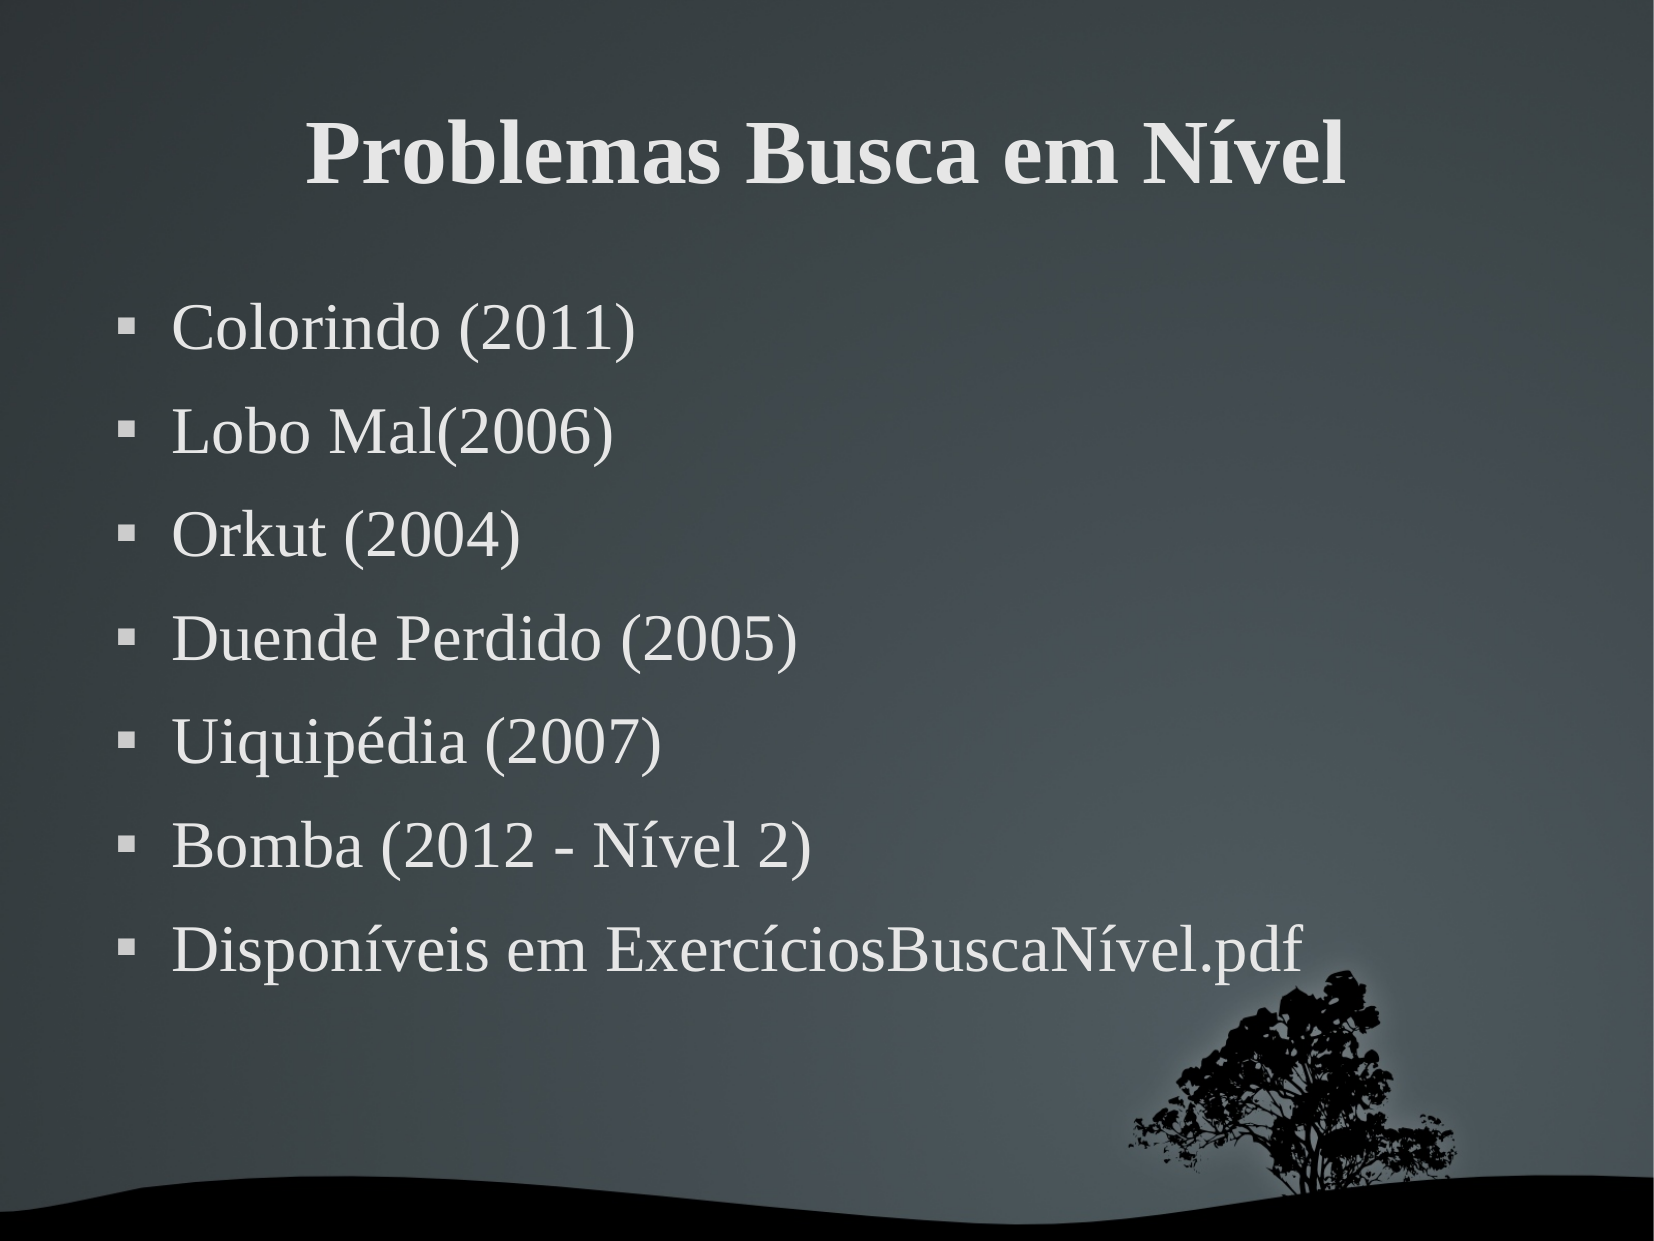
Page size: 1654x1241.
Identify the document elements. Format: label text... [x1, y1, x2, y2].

picture [0, 0, 1654, 1241]
list Colorindo (2011) Lobo Mal(2006) Orkut (2004) Duende Perdido (2005) Uiquipédia (2007) Bomba (2012 - Nível 2) Disponíveis em ExercíciosBuscaNível.pdf [82, 290, 1571, 1109]
title Problemas Busca em Nível [82, 49, 1571, 257]
